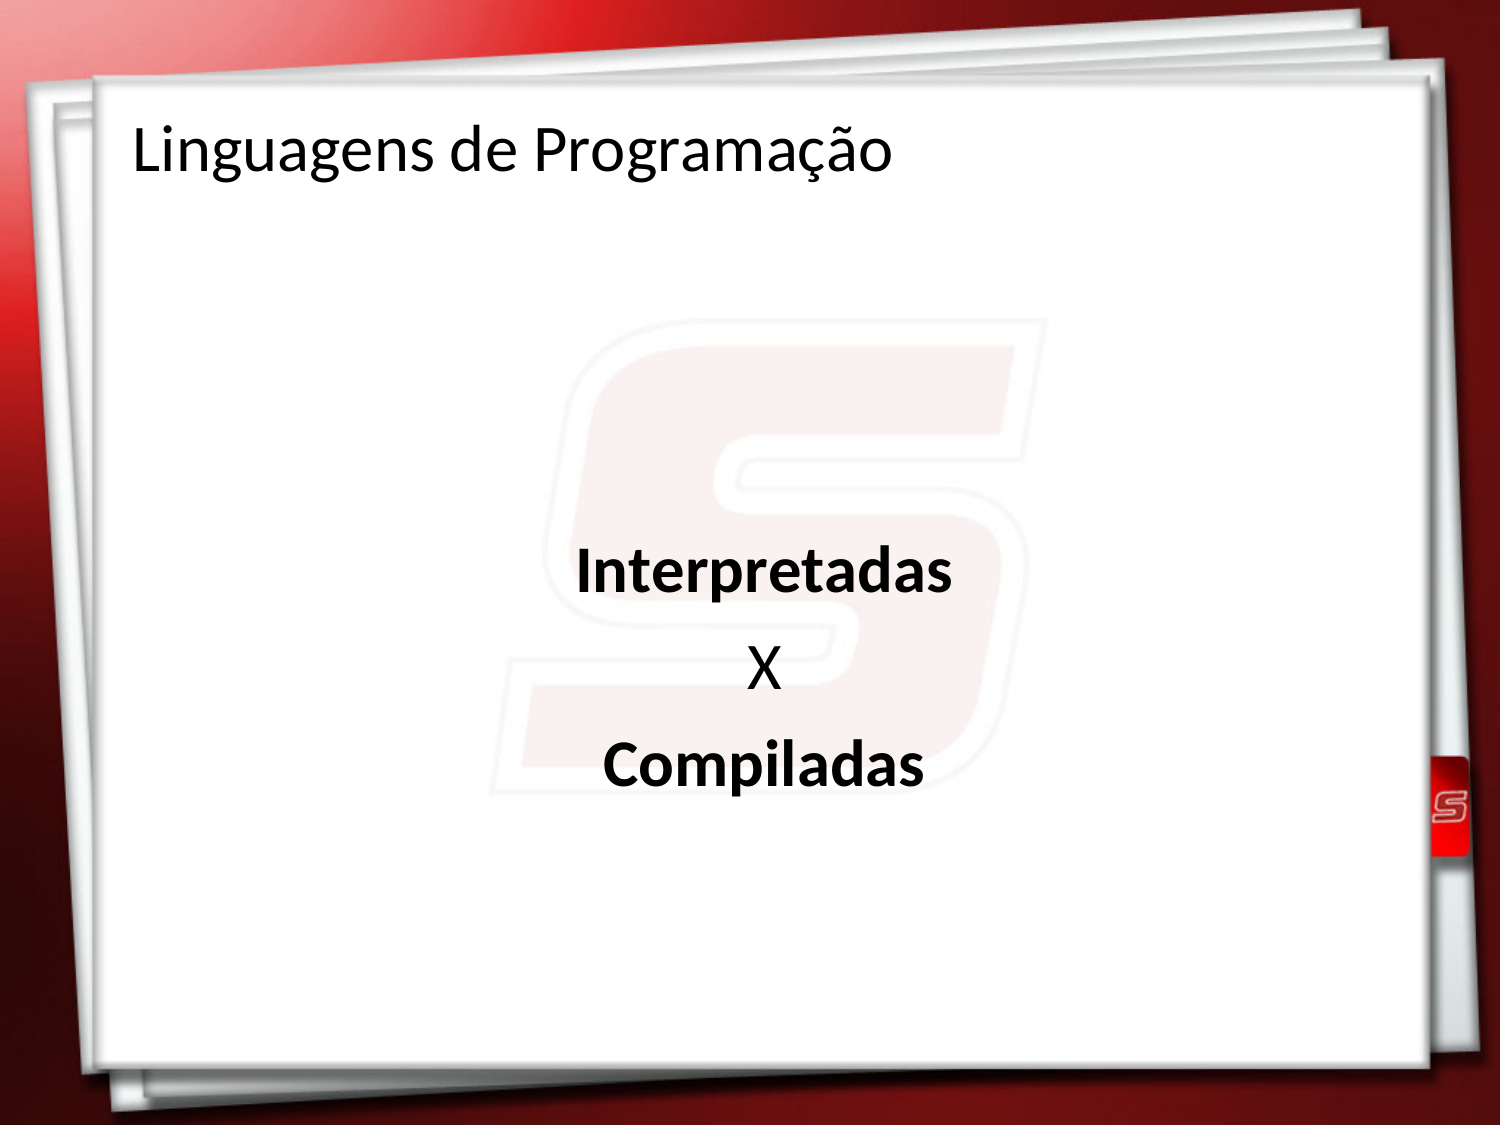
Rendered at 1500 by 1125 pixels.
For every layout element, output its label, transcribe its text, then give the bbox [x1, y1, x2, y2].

picture [0, 0, 1500, 1125]
text_box Interpretadas X Compiladas [106, 262, 1423, 1064]
title Linguagens de Programação [118, 33, 1394, 257]
